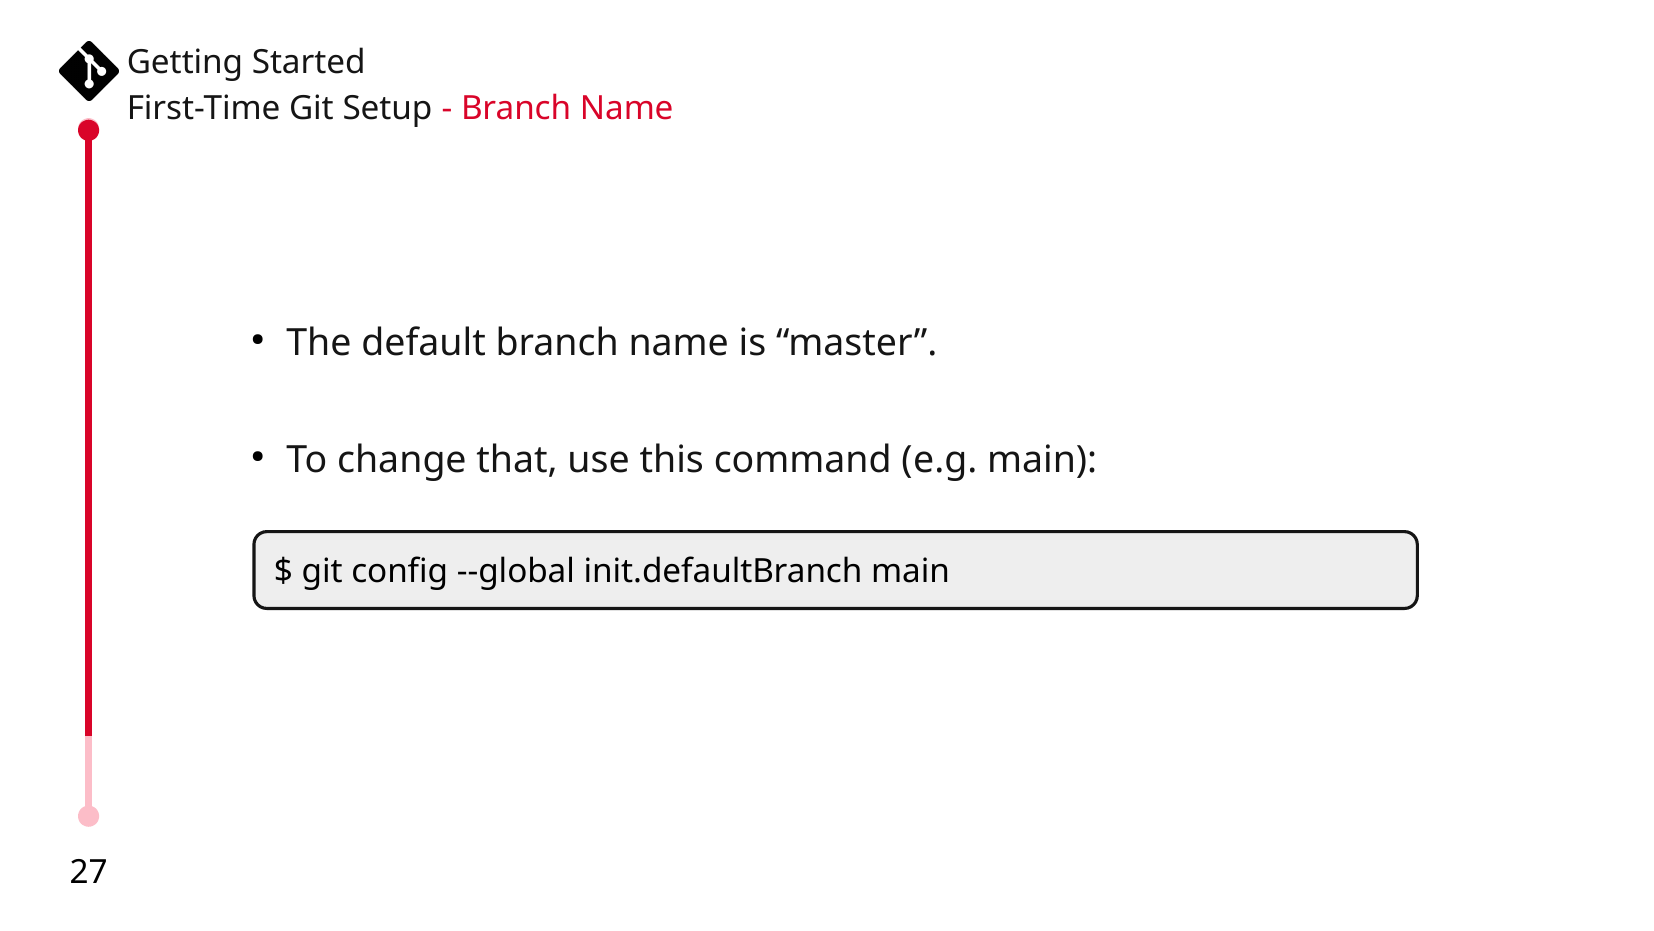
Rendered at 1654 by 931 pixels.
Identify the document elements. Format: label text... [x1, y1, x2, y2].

text_box $ git config --global init.defaultBranch main [253, 531, 1418, 609]
text_box Getting Started First-Time Git Setup - Branch Name [112, 31, 1506, 113]
picture [59, 41, 119, 101]
text_box 27 [47, 840, 130, 889]
text_box The default branch name is “master”. To change that, use this command (e.g. main): [236, 159, 1418, 632]
